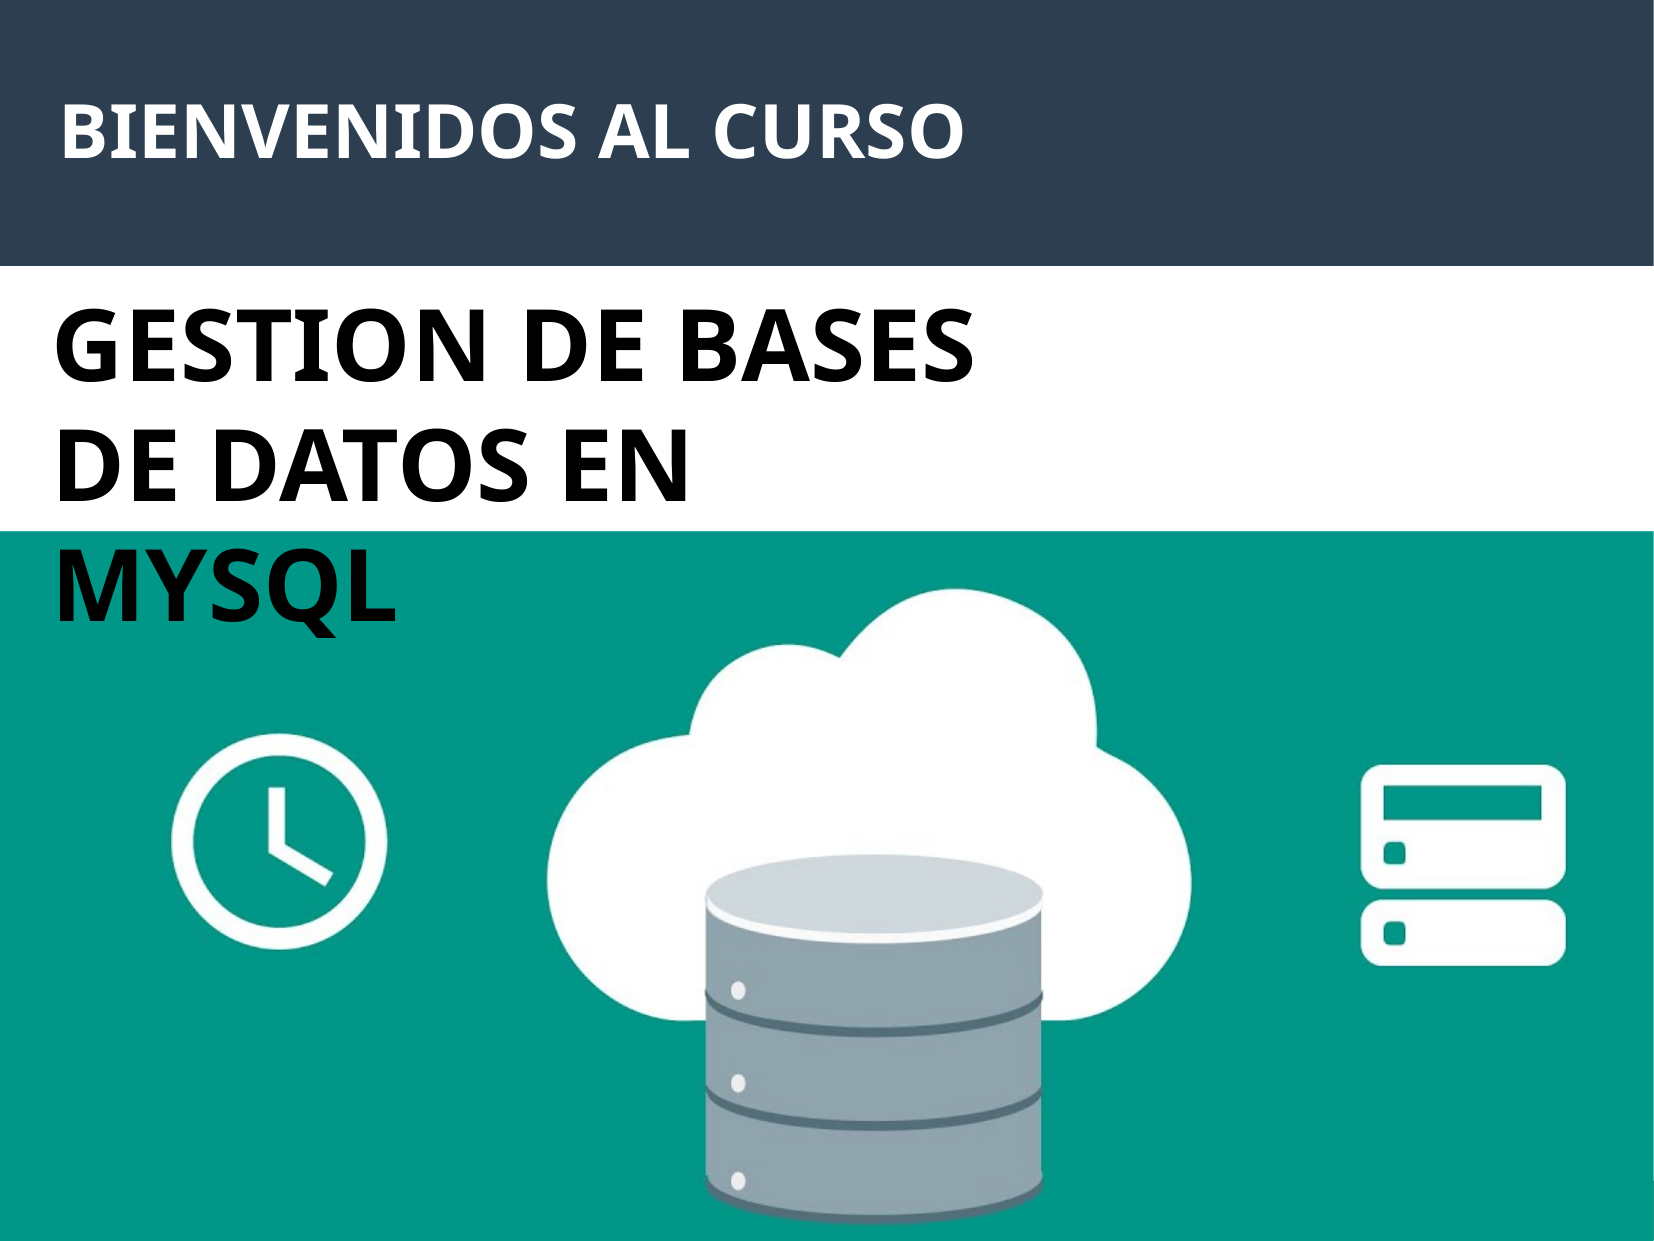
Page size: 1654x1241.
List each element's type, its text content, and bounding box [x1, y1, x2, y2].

picture [0, 531, 1654, 1241]
text_box GESTION DE BASES DE DATOS EN MYSQL [36, 273, 1048, 532]
title BIENVENIDOS AL CURSO [59, 49, 1595, 207]
